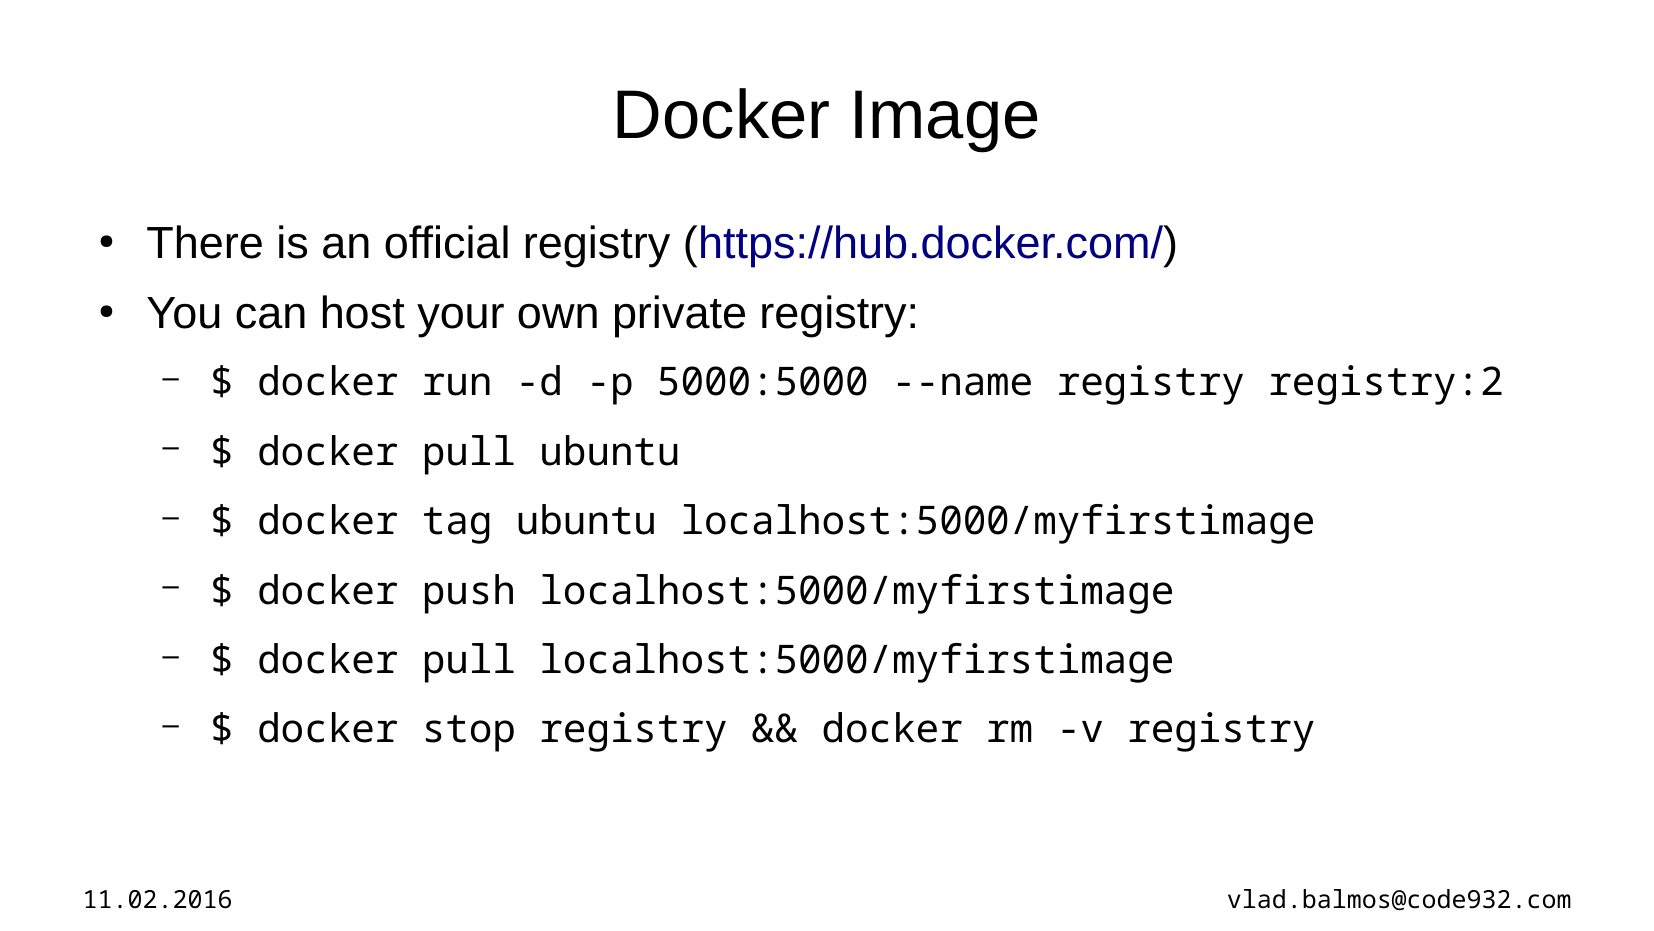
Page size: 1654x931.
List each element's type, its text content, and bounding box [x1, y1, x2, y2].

title Docker Image [82, 37, 1571, 193]
list There is an official registry (https://hub.docker.com/) You can host your own private registry: $ docker run -d -p 5000:5000 --name registry registry:2 $ docker pull ubuntu $ docker tag ubuntu localhost:5000/myfirstimage $ docker push localhost:5000/myfirstimage $ docker pull localhost:5000/myfirstimage $ docker stop registry && docker rm -v registry [82, 217, 1571, 758]
